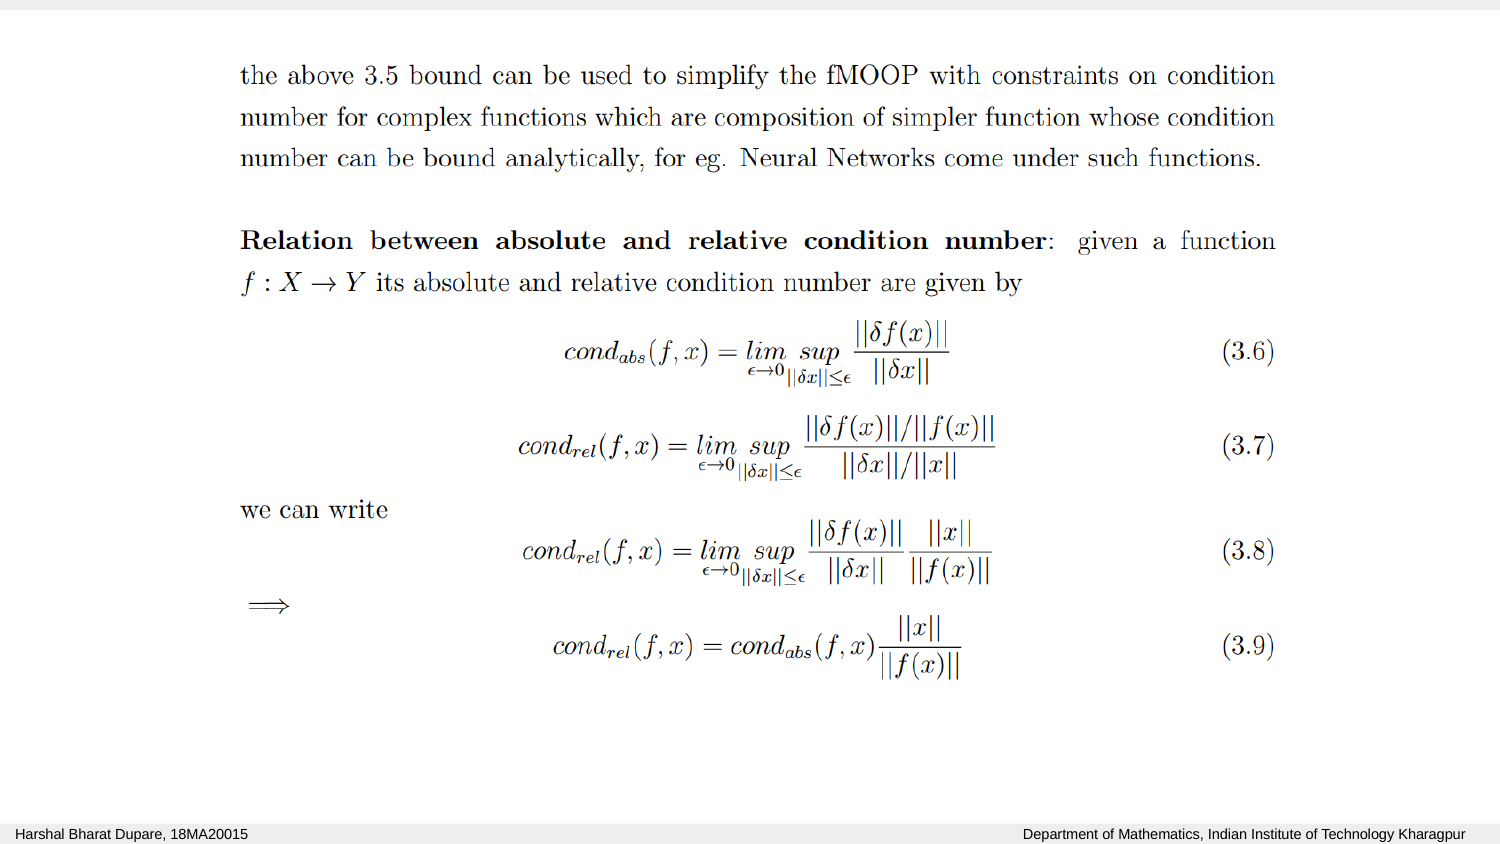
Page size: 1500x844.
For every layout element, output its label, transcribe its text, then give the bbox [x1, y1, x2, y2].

text_box Harshal Bharat Dupare, 18MA20015 Department of Mathematics, Indian Institute of Technology Kharagpur [0, 823, 1500, 844]
text_box [0, 0, 1500, 10]
picture [207, 45, 1351, 705]
